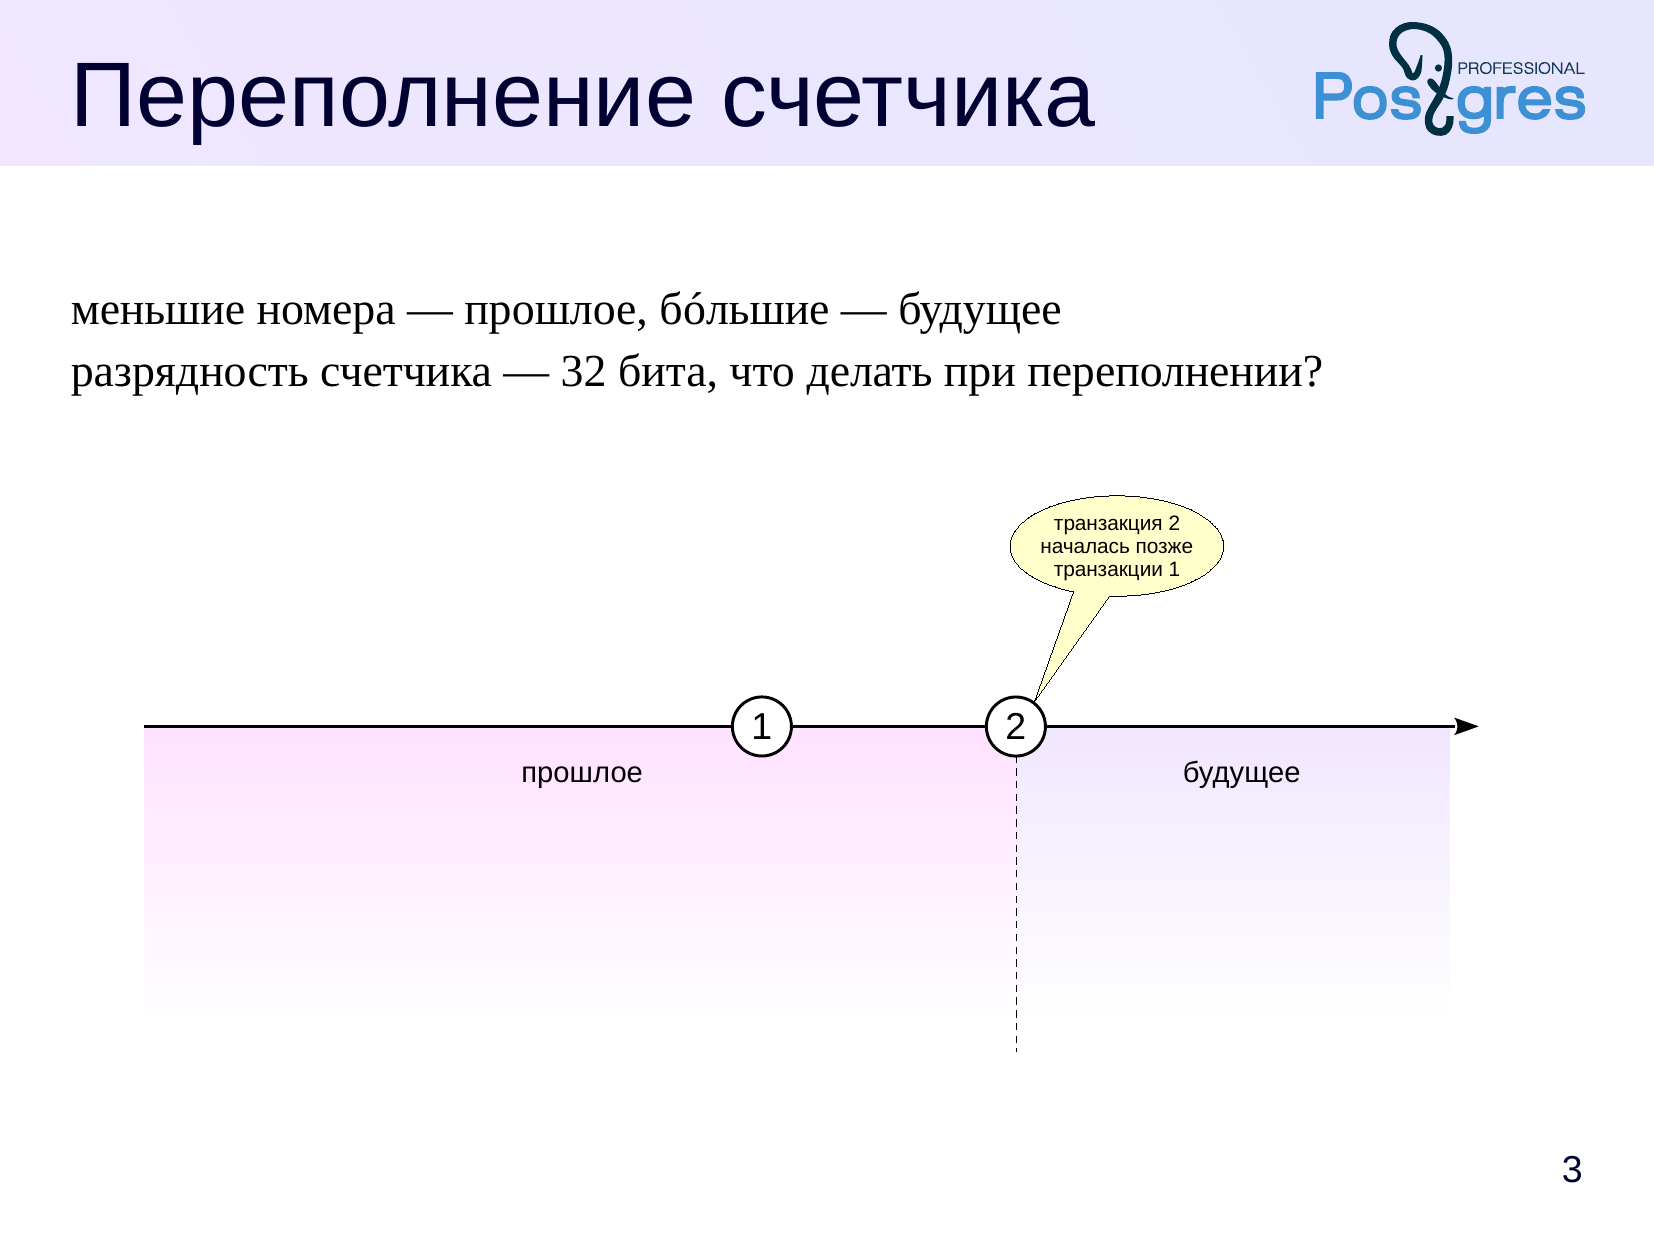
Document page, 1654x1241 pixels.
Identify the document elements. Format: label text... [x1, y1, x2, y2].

text_box прошлое [506, 749, 659, 797]
title Переполнение счетчика [70, 43, 1241, 147]
list меньшие номера — прошлое, бóльшие — будущее разрядность счетчика — 32 бита, что делать при переполнении? [70, 283, 1583, 1141]
text_box 1 [732, 696, 792, 757]
text_box [144, 728, 1450, 1022]
text_box будущее [1168, 749, 1316, 797]
text_box транзакция 2 началась позже транзакции 1 [1010, 495, 1224, 702]
text_box 2 [986, 696, 1046, 757]
